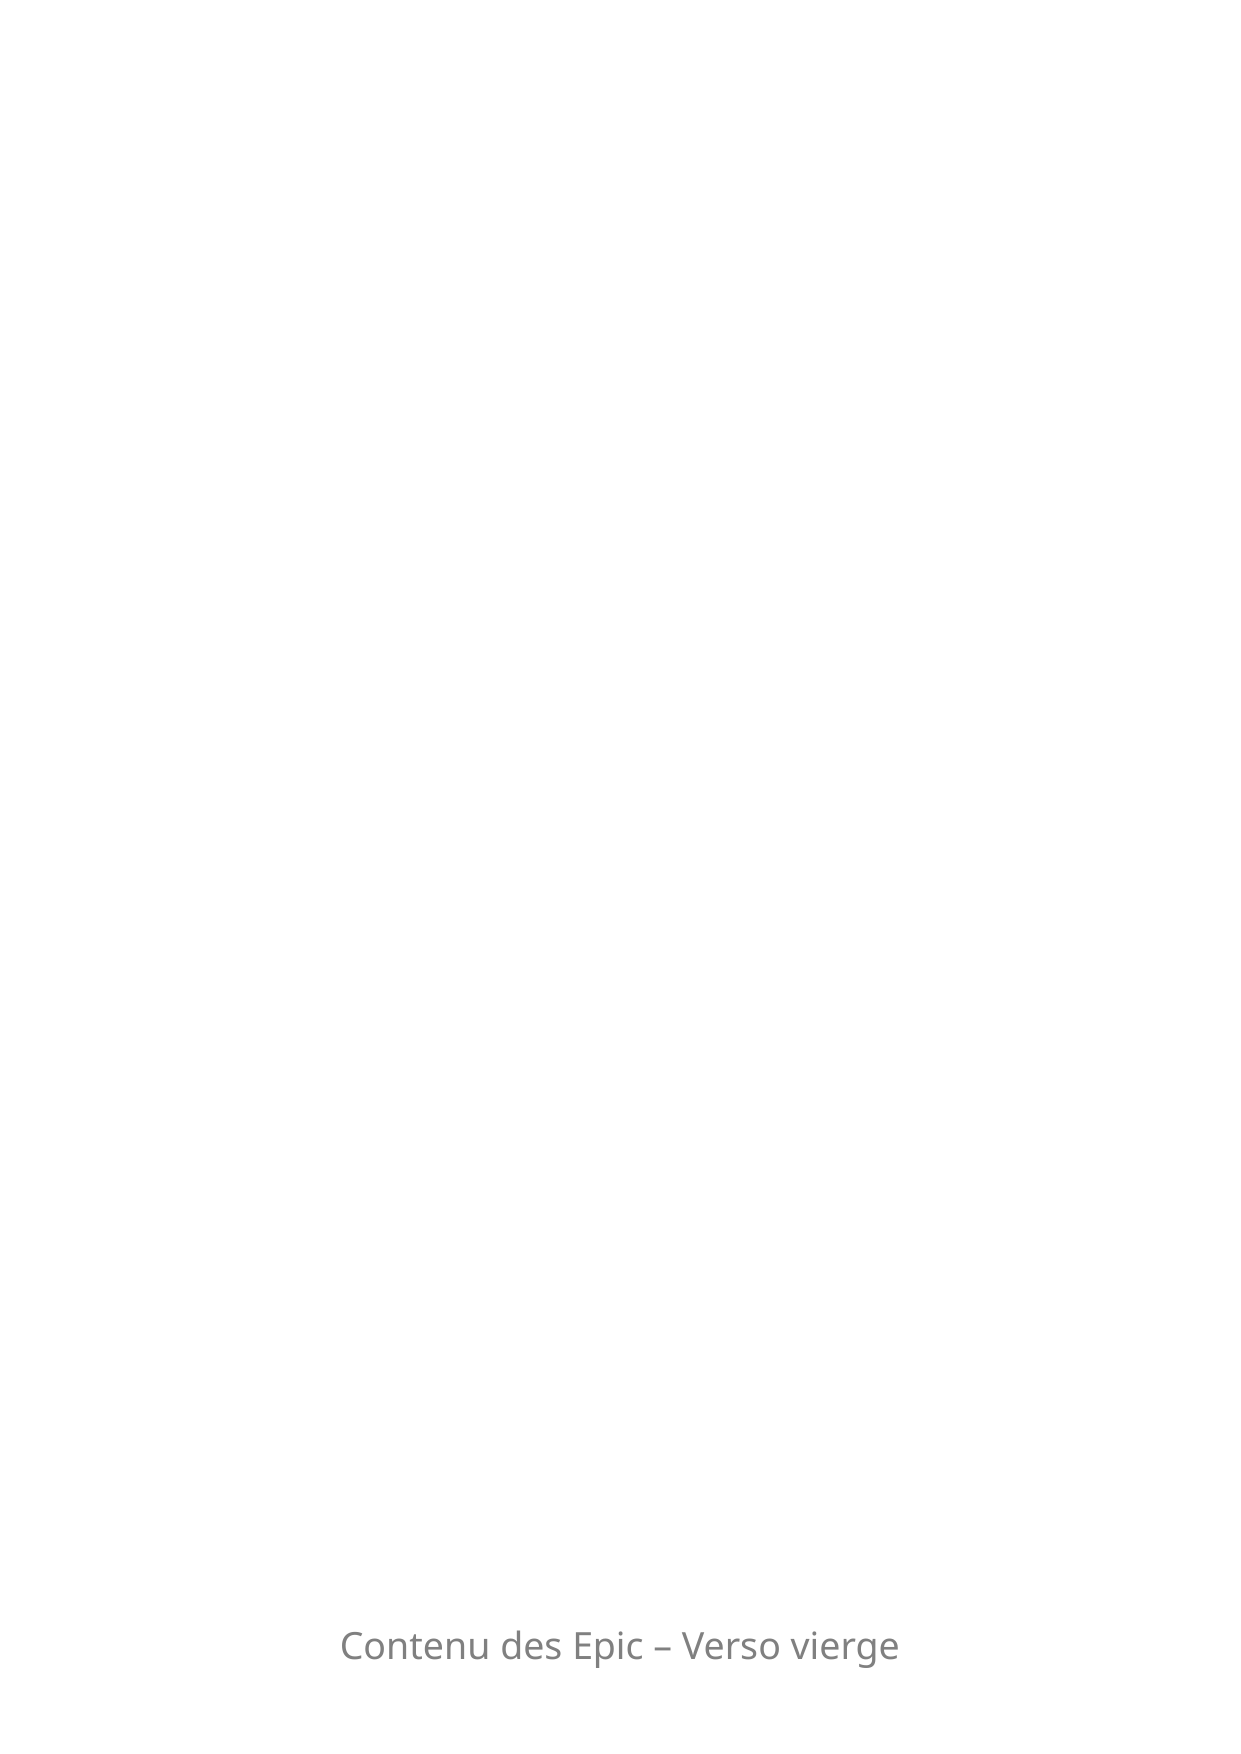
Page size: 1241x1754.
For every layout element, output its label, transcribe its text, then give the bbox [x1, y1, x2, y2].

text_box Contenu des Epic – Verso vierge [59, 1594, 1182, 1695]
